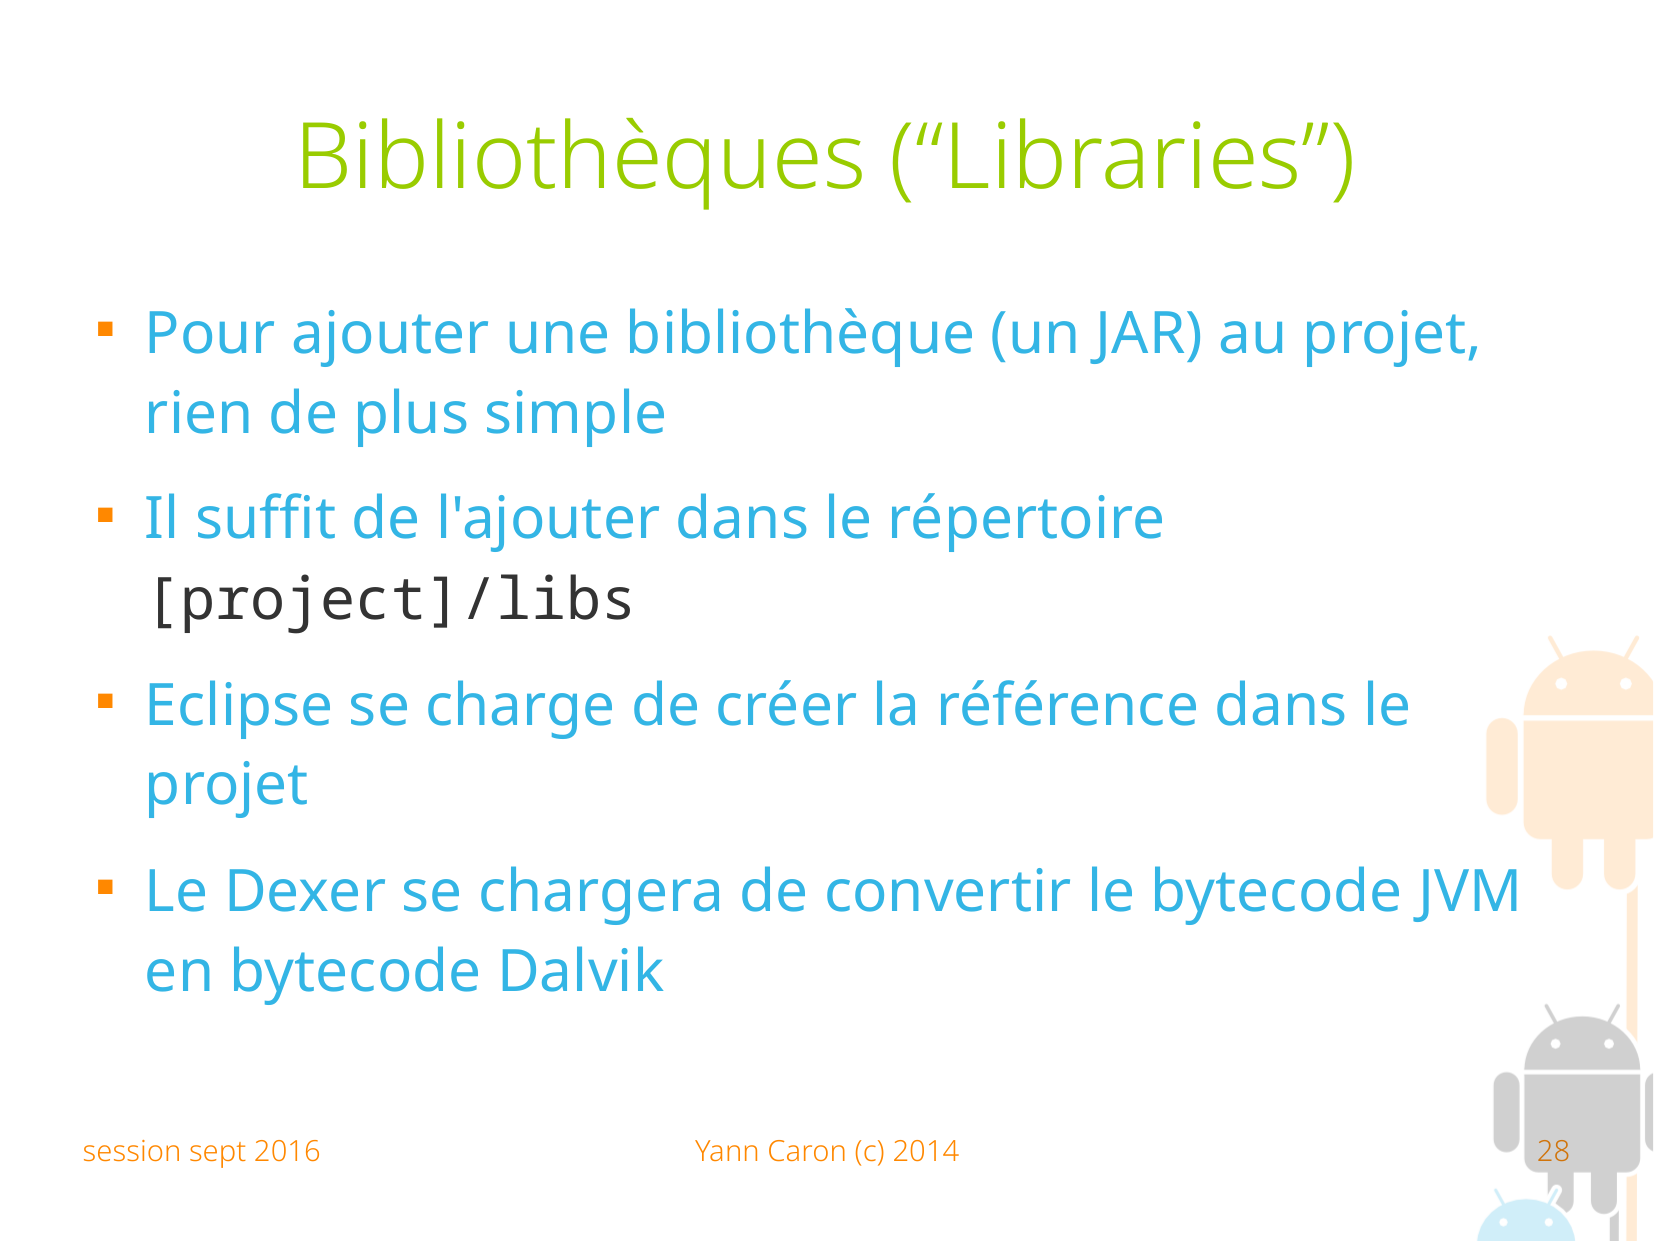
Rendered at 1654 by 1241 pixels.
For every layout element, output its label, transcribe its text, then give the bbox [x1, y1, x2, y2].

list Pour ajouter une bibliothèque (un JAR) au projet, rien de plus simple Il suffit de l'ajouter dans le répertoire [project]/libs Eclipse se charge de créer la référence dans le projet Le Dexer se chargera de convertir le bytecode JVM en bytecode Dalvik [82, 290, 1571, 1010]
picture [240, 423, 1654, 1241]
title Bibliothèques (“Libraries”) [82, 49, 1571, 257]
